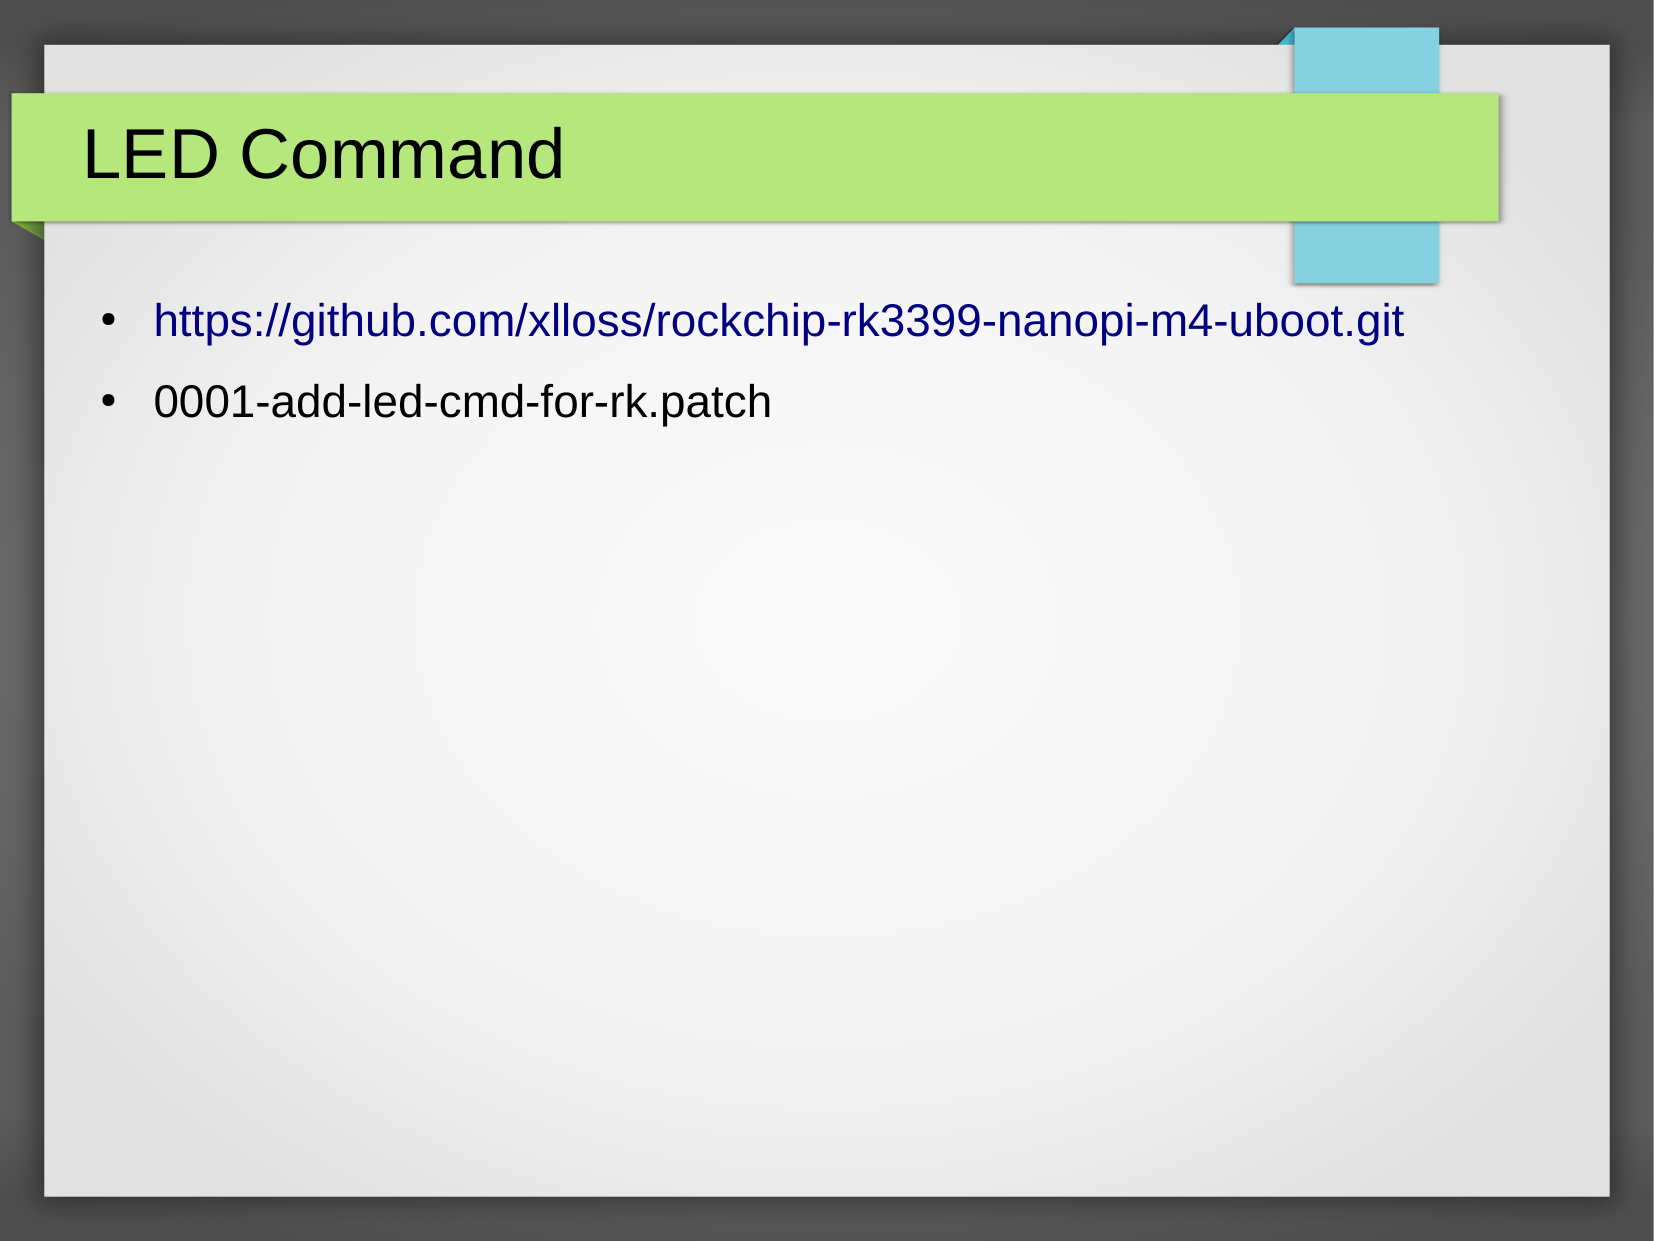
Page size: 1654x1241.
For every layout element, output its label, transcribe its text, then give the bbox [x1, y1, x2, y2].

title LED Command [82, 94, 1264, 213]
list https://github.com/xlloss/rockchip-rk3399-nanopi-m4-uboot.git 0001-add-led-cmd-for-rk.patch [82, 295, 1571, 1015]
picture [0, 0, 1654, 1241]
